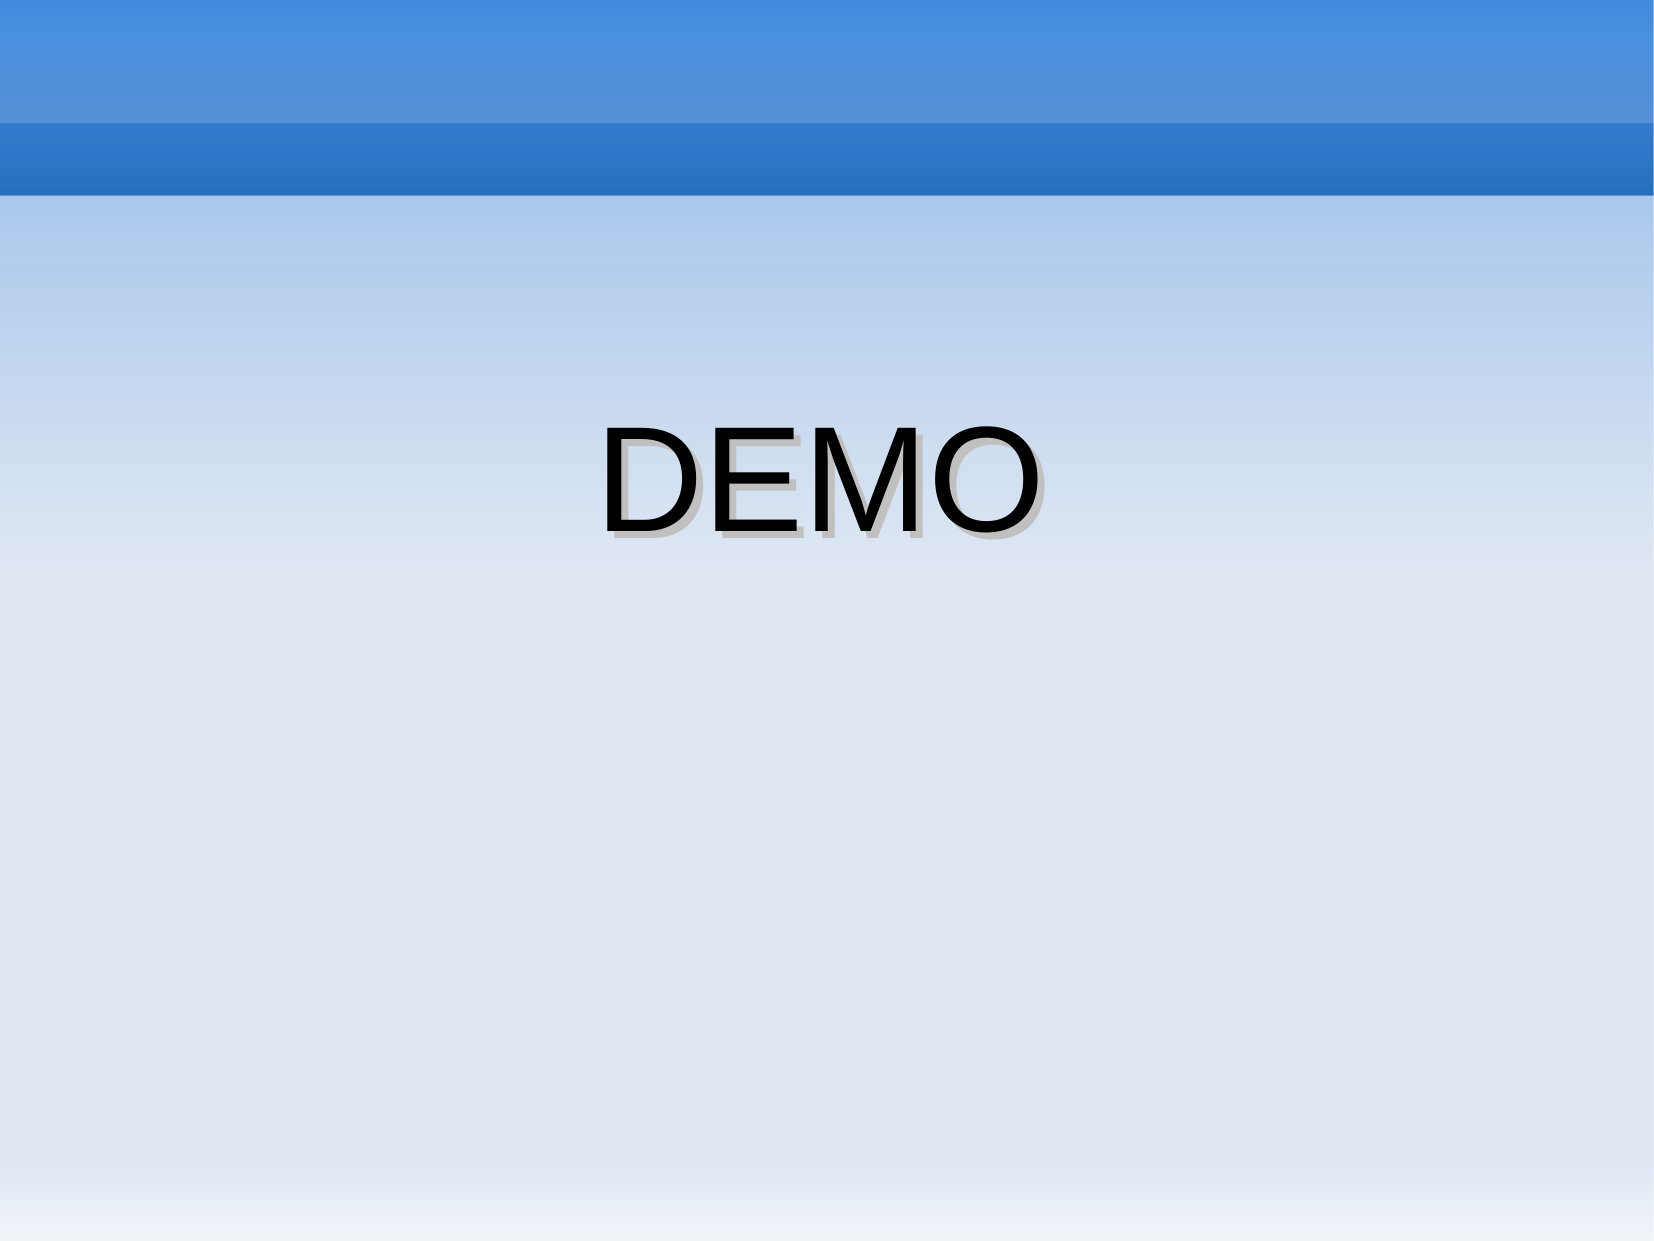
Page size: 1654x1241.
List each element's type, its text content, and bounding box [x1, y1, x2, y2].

subtitle DEMO [76, 7, 1565, 1102]
picture [0, 0, 1654, 1241]
